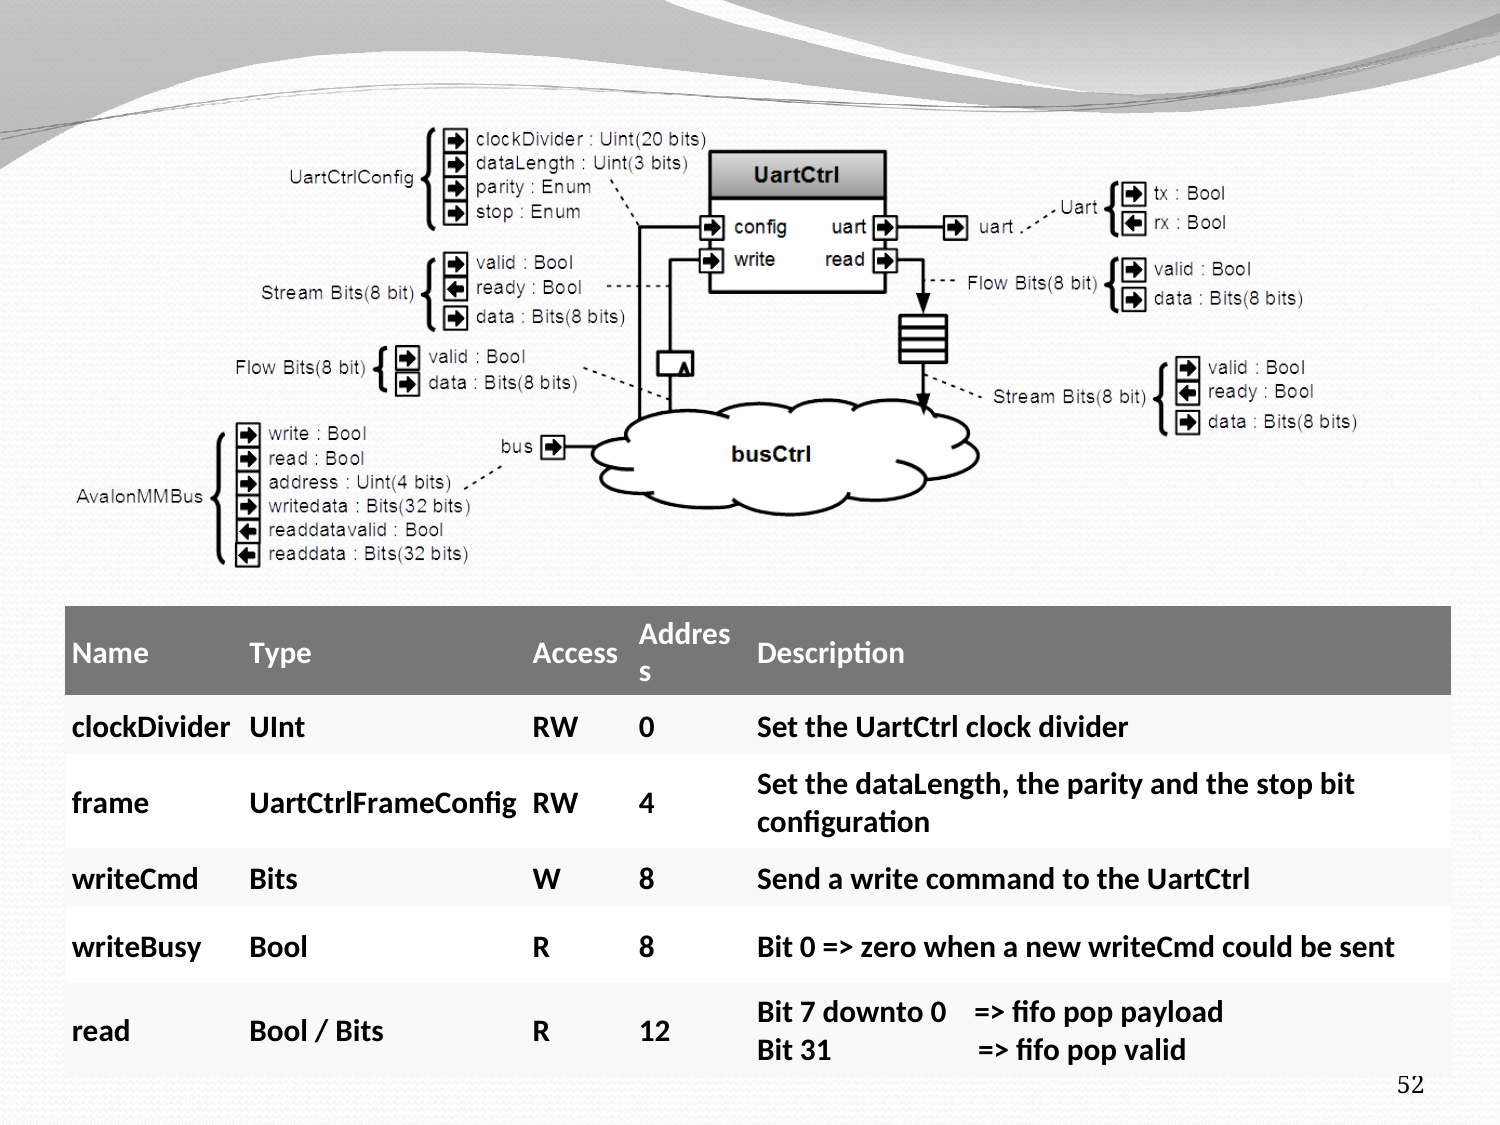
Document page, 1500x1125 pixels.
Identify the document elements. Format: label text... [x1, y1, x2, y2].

table_cell clockDivider [65, 695, 242, 754]
table_cell RW [526, 754, 632, 848]
table_header Description [750, 606, 1451, 695]
table_cell Bool / Bits [242, 983, 526, 1076]
text_box <numéro> [1299, 1076, 1426, 1103]
table_cell Bits [242, 848, 526, 906]
table_cell 8 [632, 848, 750, 906]
table_cell UInt [242, 695, 526, 754]
table_header Name [65, 606, 242, 695]
table_cell R [526, 983, 632, 1076]
table_cell Send a write command to the UartCtrl [750, 848, 1451, 906]
table_cell Bit 0 => zero when a new writeCmd could be sent [750, 906, 1451, 983]
table_header Type [242, 606, 526, 695]
table_cell Set the UartCtrl clock divider [750, 695, 1451, 754]
table_cell Bool [242, 906, 526, 983]
table_cell W [526, 848, 632, 906]
table_cell Bit 7 downto 0 => fifo pop payload Bit 31 => fifo pop valid [750, 983, 1451, 1076]
table_header Access [526, 606, 632, 695]
table_cell 0 [632, 695, 750, 754]
table_cell 4 [632, 754, 750, 848]
table_cell UartCtrlFrameConfig [242, 754, 526, 848]
table_cell writeCmd [65, 848, 242, 906]
table_cell Set the dataLength, the parity and the stop bit configuration [750, 754, 1451, 848]
table_cell 8 [632, 906, 750, 983]
picture [0, 0, 1500, 1125]
table_header Address [632, 606, 750, 695]
table_cell 12 [632, 983, 750, 1076]
table_cell writeBusy [65, 906, 242, 983]
table_cell R [526, 906, 632, 983]
table_cell read [65, 983, 242, 1076]
table_cell RW [526, 695, 632, 754]
table_cell frame [65, 754, 242, 848]
